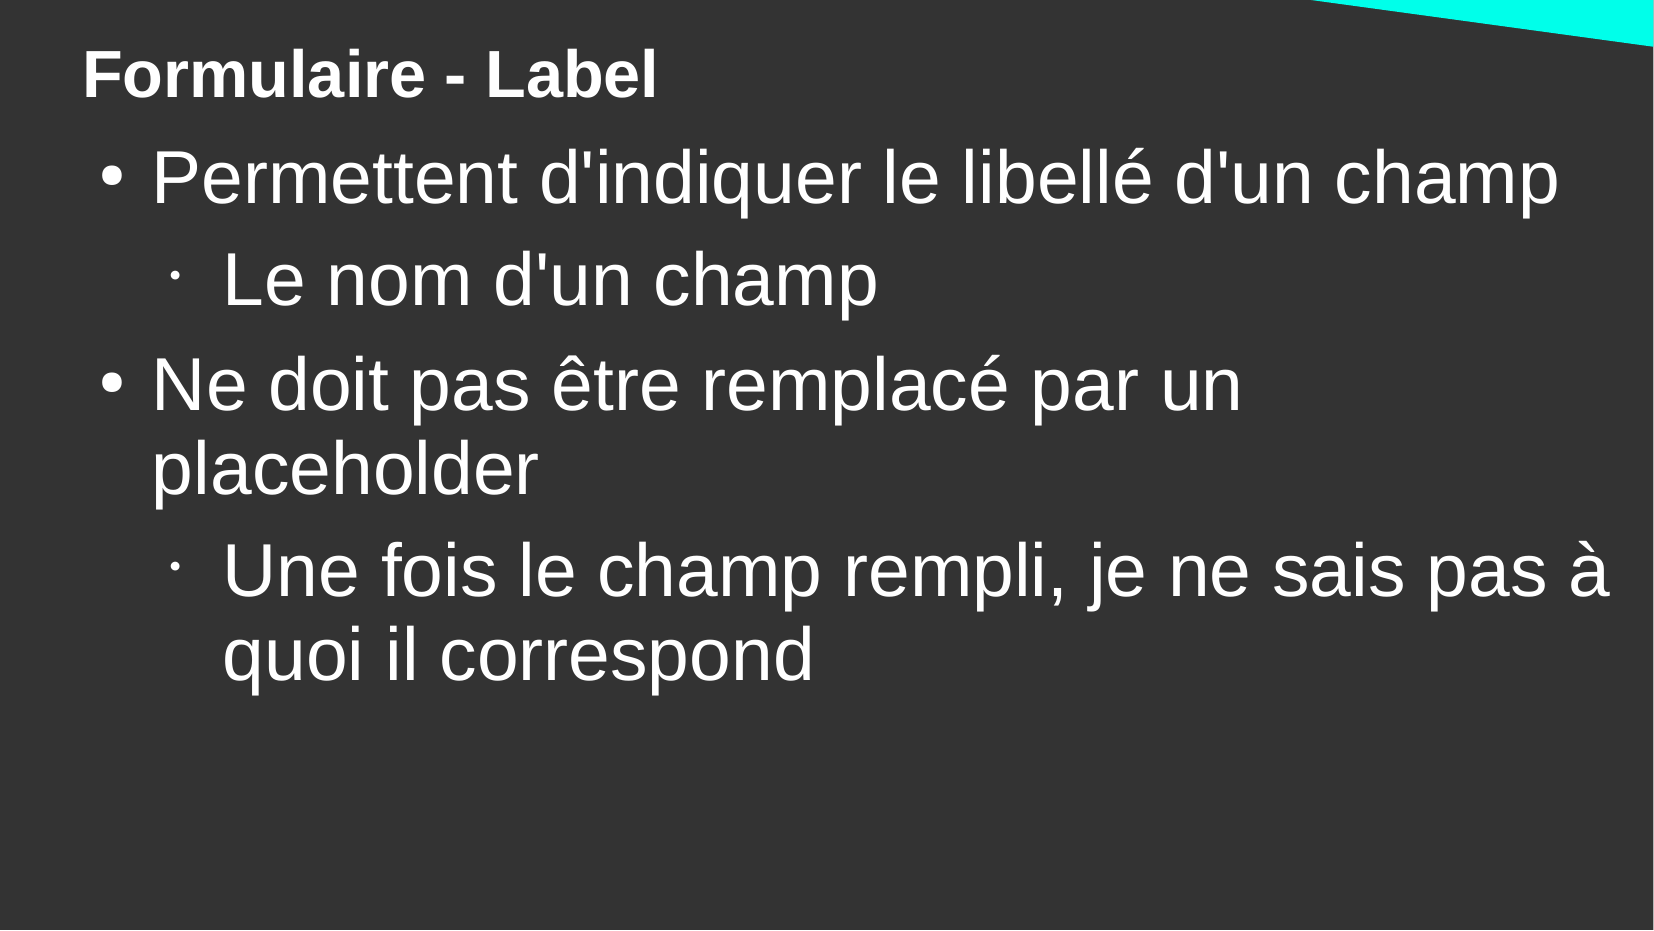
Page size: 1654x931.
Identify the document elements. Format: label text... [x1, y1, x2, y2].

title Formulaire - Label [82, 37, 1571, 114]
list Permettent d'indiquer le libellé d'un champ Le nom d'un champ Ne doit pas être remplacé par un placeholder Une fois le champ rempli, je ne sais pas à quoi il correspond [80, 135, 1620, 709]
text_box [1311, 0, 1654, 47]
